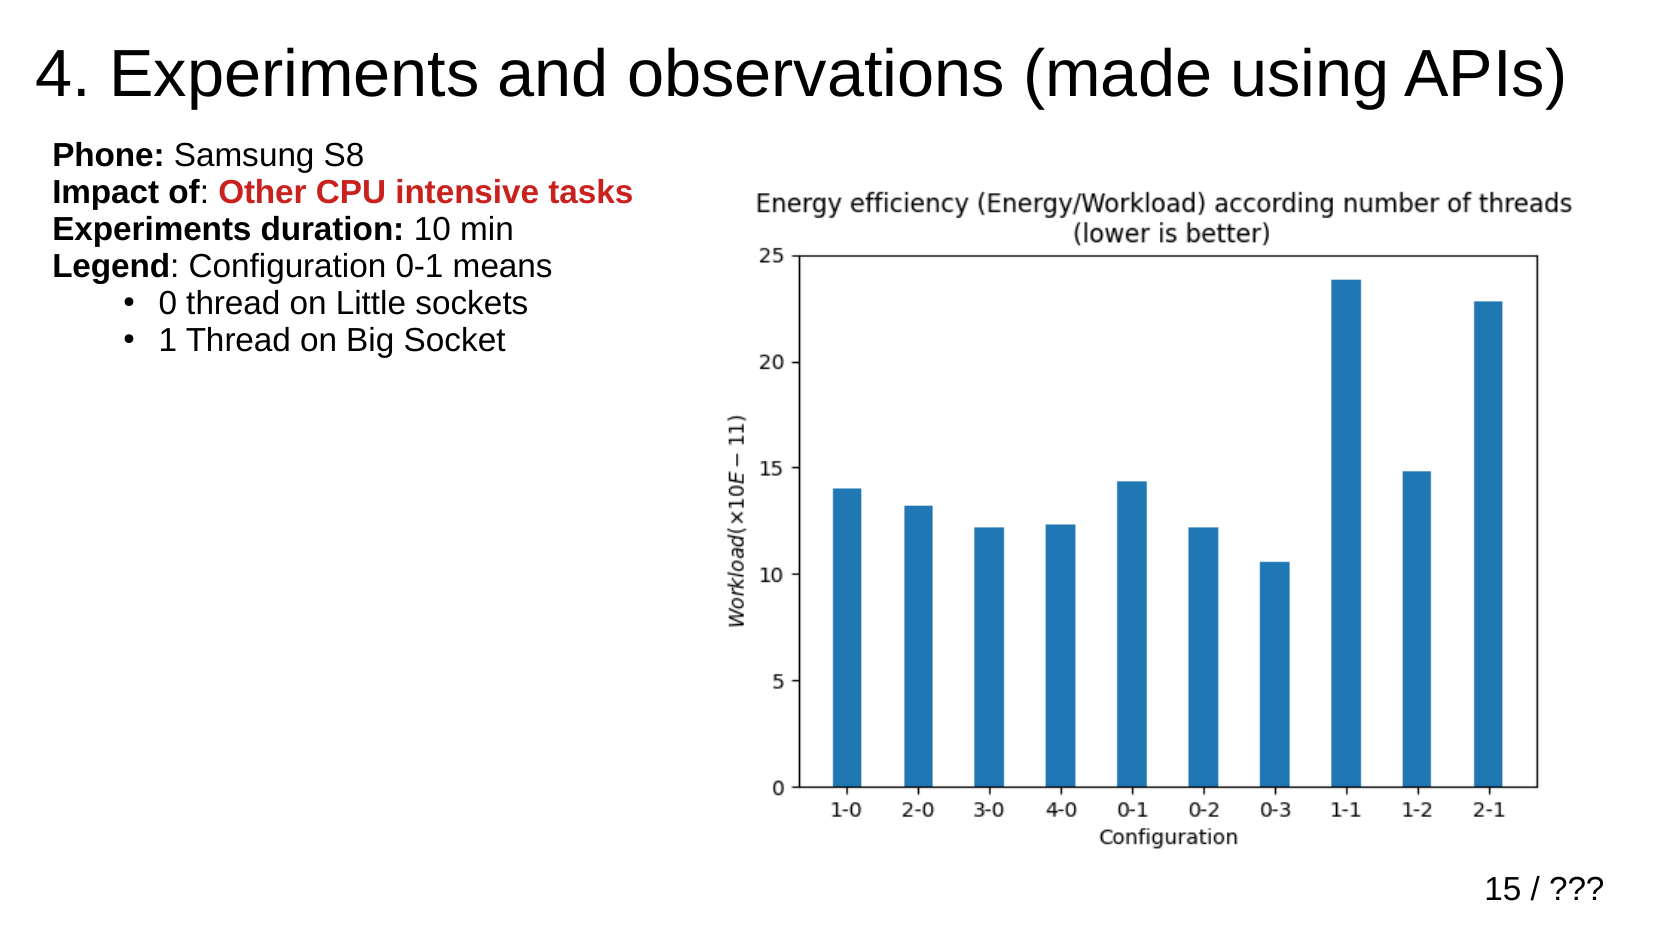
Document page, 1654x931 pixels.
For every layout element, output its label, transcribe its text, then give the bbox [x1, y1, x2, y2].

text_box Phone: Samsung S8 Impact of: Other CPU intensive tasks Experiments duration: 10 min Legend: Configuration 0-1 means 0 thread on Little sockets 1 Thread on Big Socket [37, 148, 676, 404]
text_box 15 / ??? [1469, 862, 1654, 931]
picture [680, 172, 1632, 863]
title 4. Experiments and observations (made using APIs) [35, 0, 1629, 148]
